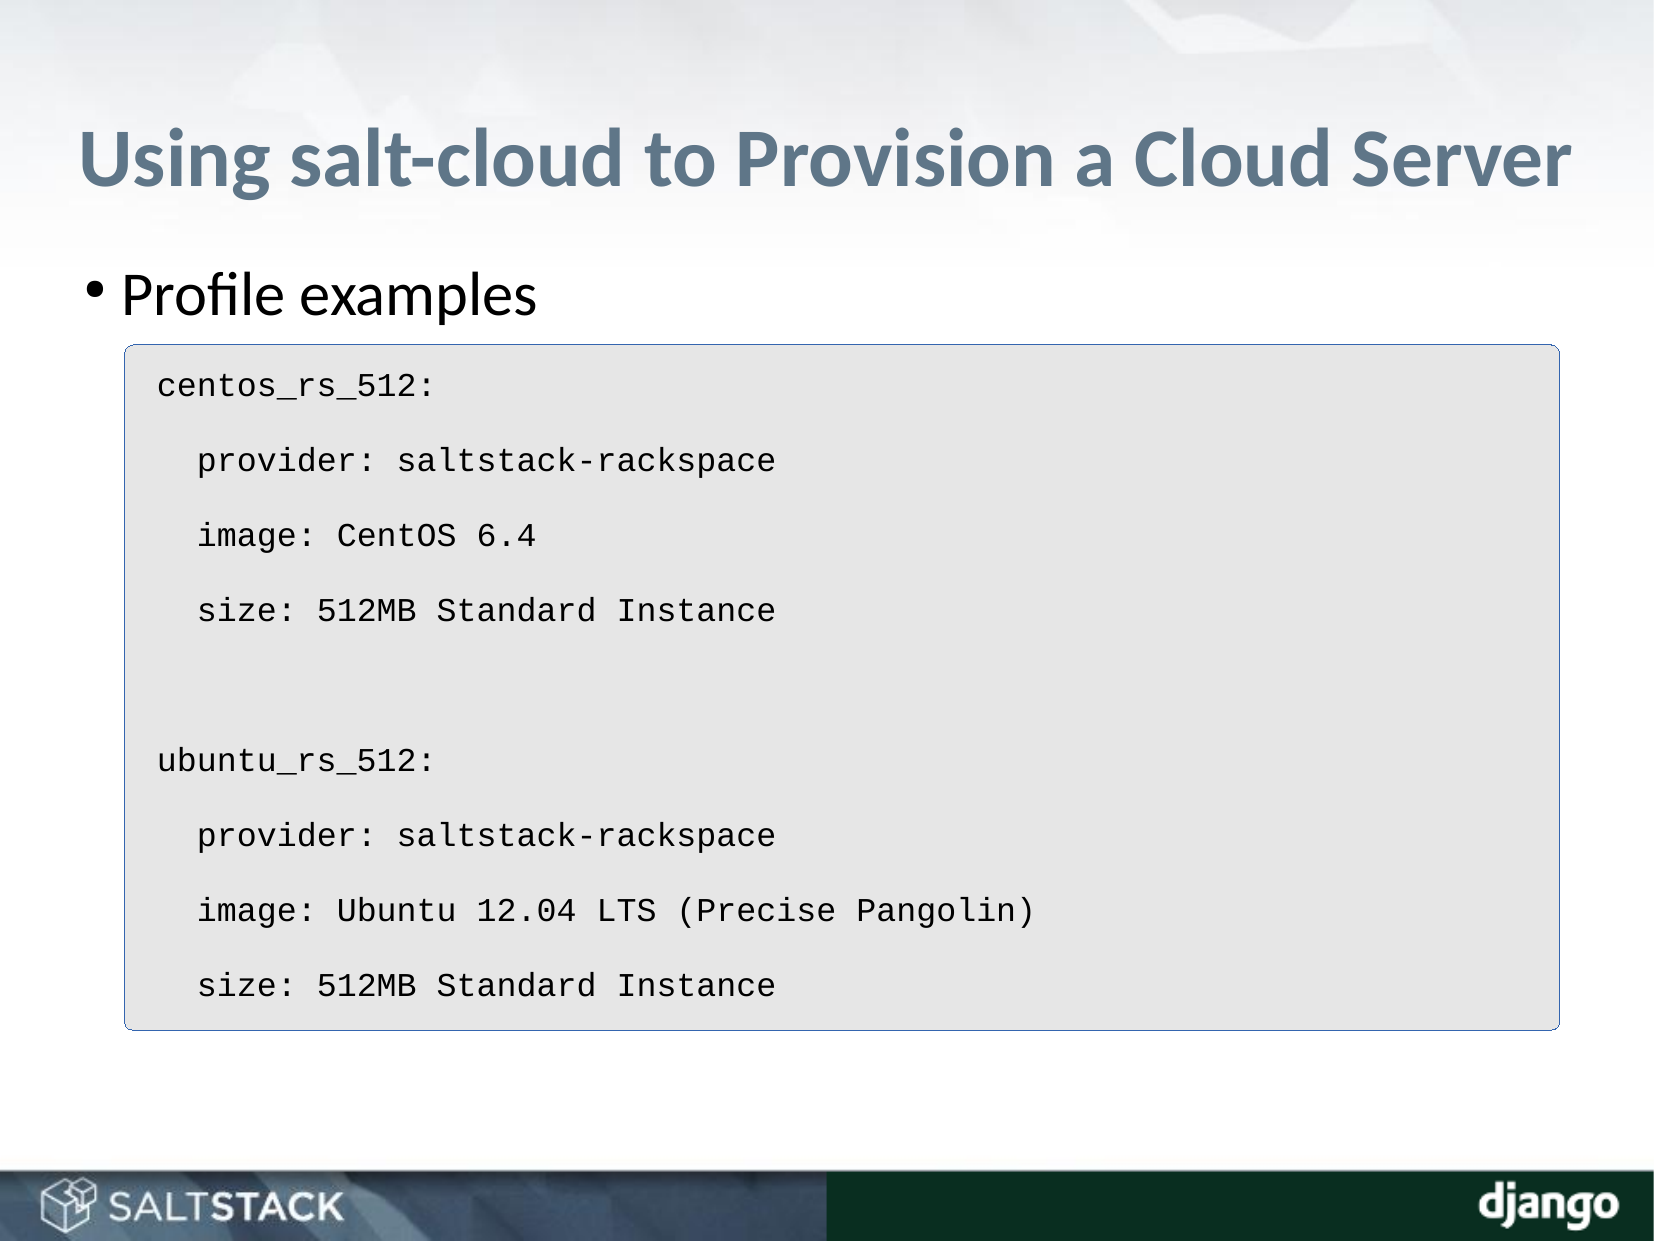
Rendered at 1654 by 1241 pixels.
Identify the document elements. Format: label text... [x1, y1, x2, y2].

text_box [124, 344, 1560, 1031]
picture [0, 0, 1654, 1241]
text_box Profile examples centos_rs_512: provider: saltstack-rackspace image: CentOS 6.4 size: 512MB Standard Instance ubuntu_rs_512: provider: saltstack-rackspace image: Ubuntu 12.04 LTS (Precise Pangolin) size: 512MB Standard Instance [69, 245, 1585, 336]
text_box Using salt-cloud to Provision a Cloud Server [82, 49, 1571, 245]
